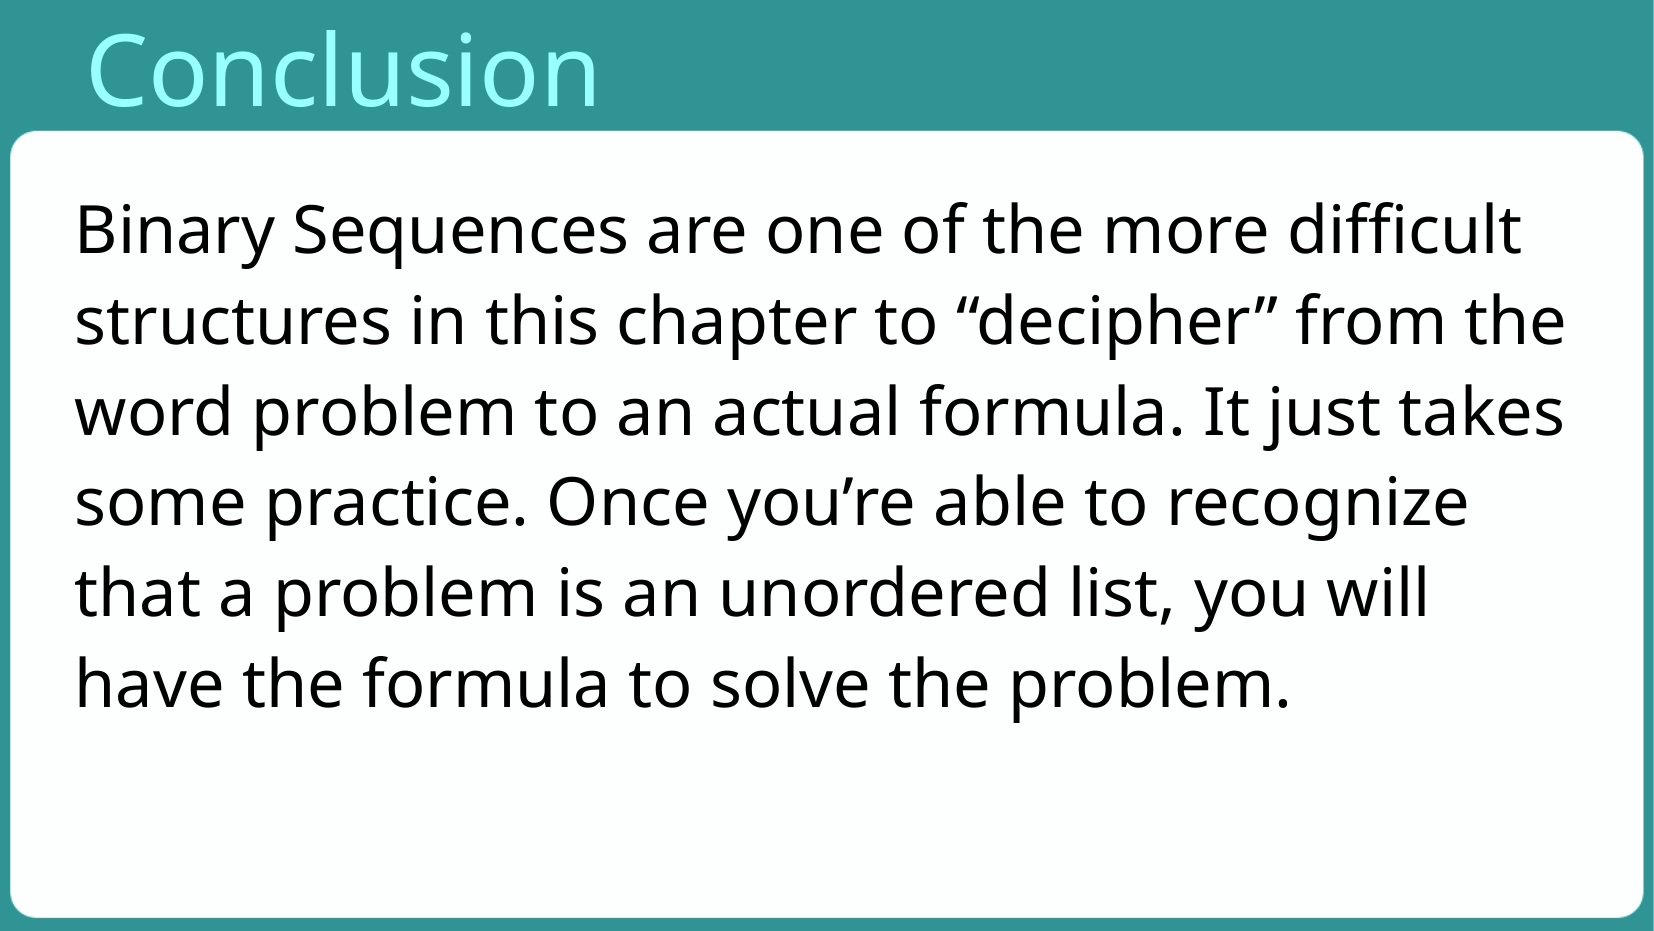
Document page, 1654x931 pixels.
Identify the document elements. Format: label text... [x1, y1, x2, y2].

title Conclusion [85, 8, 1574, 126]
text_box Binary Sequences are one of the more difficult structures in this chapter to “decipher” from the word problem to an actual formula. It just takes some practice. Once you’re able to recognize that a problem is an unordered list, you will have the formula to solve the problem. [74, 182, 1587, 879]
picture [0, 0, 1654, 931]
